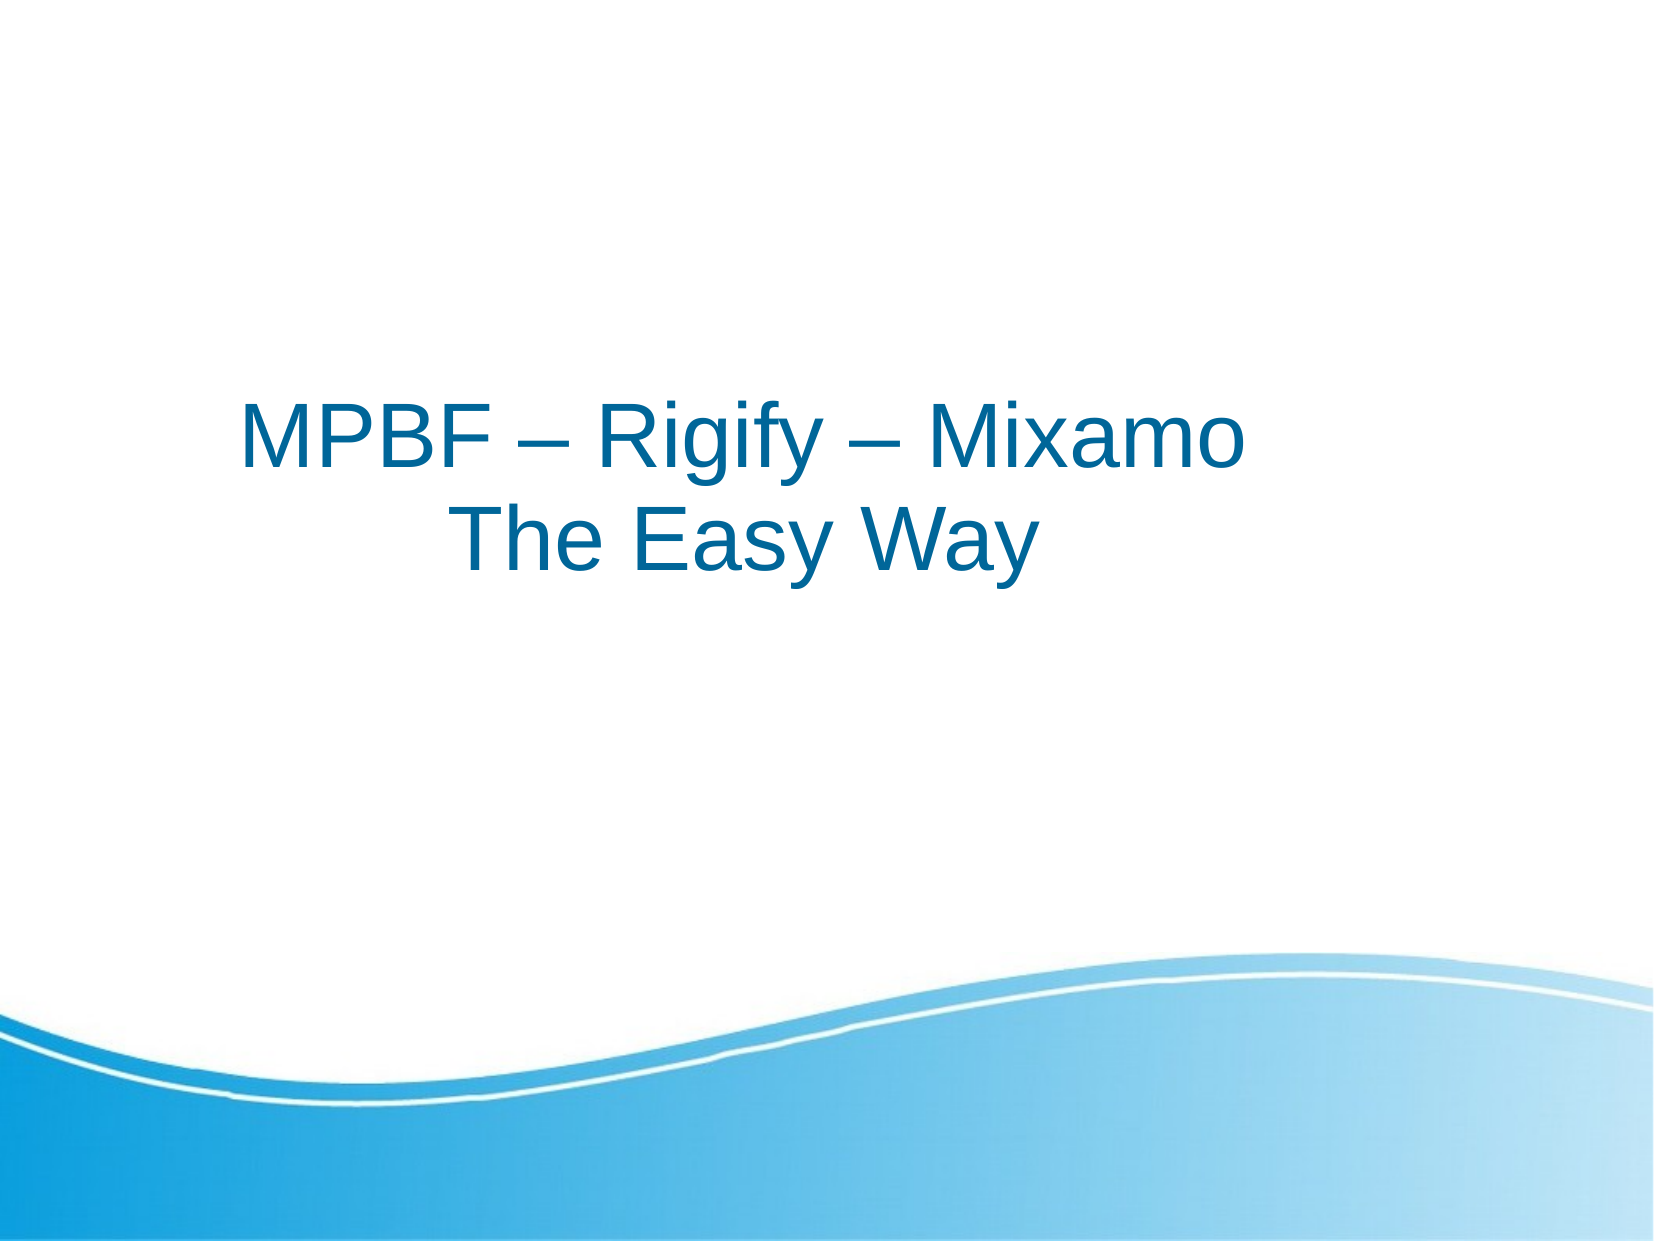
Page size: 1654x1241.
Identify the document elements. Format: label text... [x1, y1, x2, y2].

picture [0, 952, 1654, 1241]
title MPBF – Rigify – Mixamo The Easy Way [0, 384, 1489, 592]
